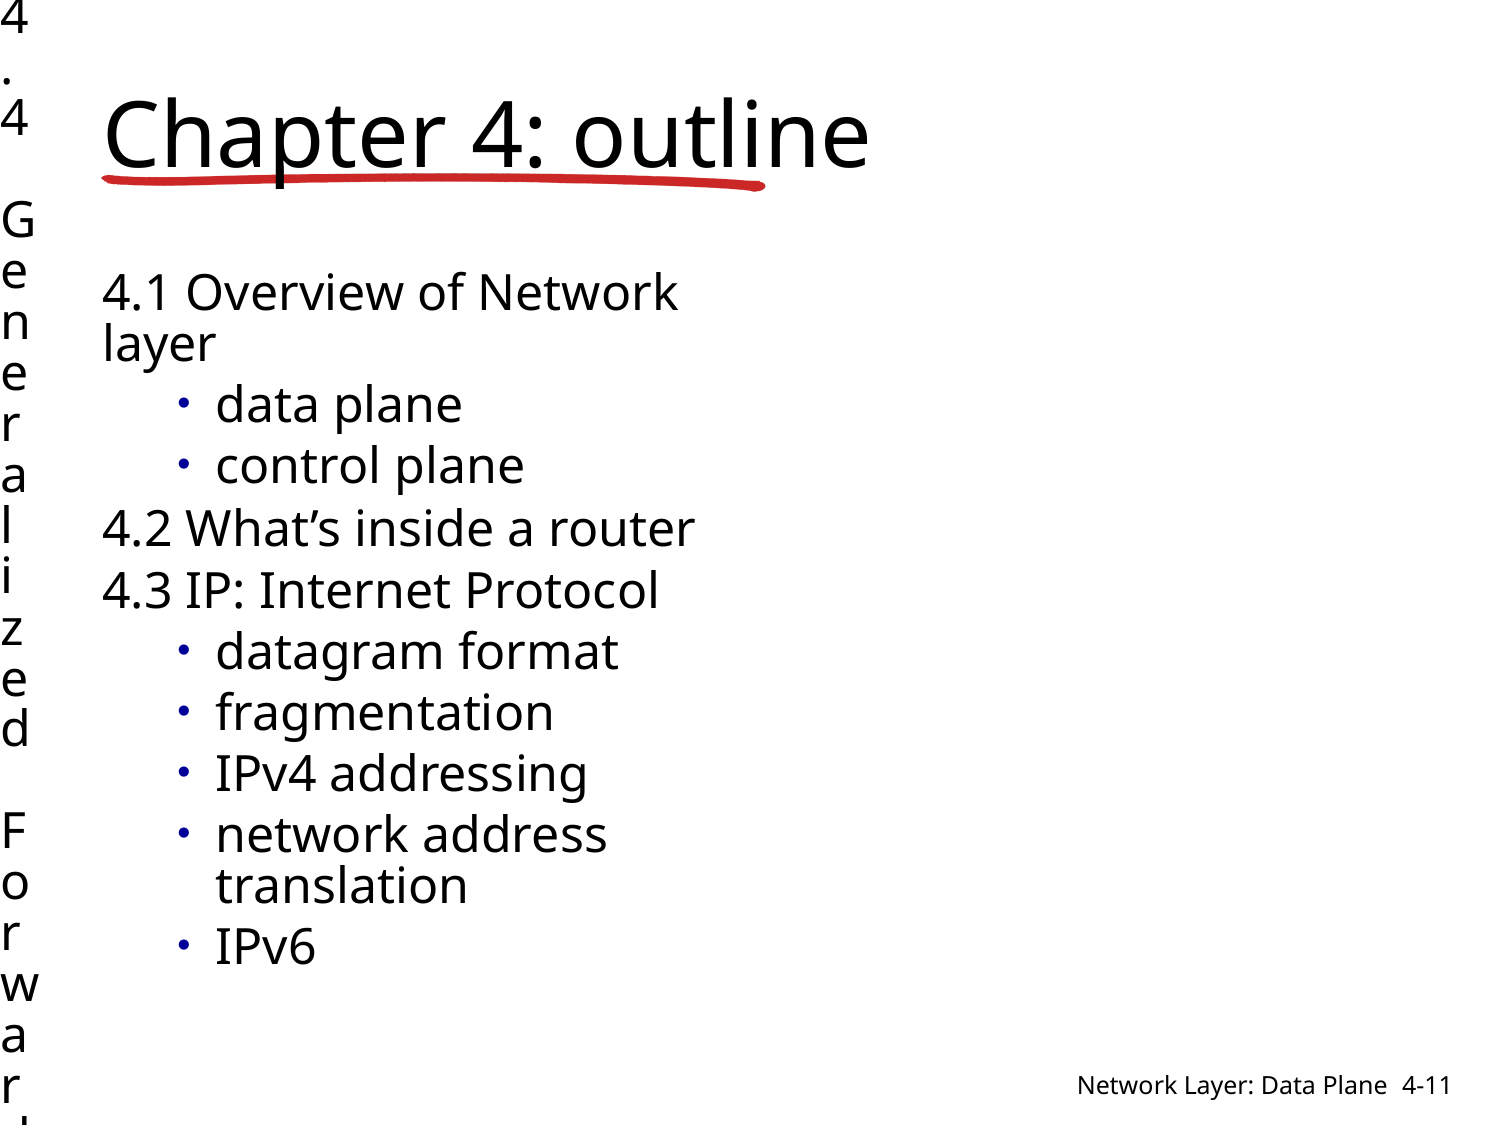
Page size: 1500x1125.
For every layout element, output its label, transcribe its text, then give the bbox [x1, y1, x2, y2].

list 4.1 Overview of Network layer data plane control plane 4.2 What’s inside a router 4.3 IP: Internet Protocol datagram format fragmentation IPv4 addressing network address translation IPv6 [87, 262, 724, 1025]
text_box Chapter 4: outline [87, 37, 1363, 225]
slide_number 4-13 [1387, 1062, 1480, 1107]
footer Network Layer: Data Plane [1045, 1062, 1404, 1102]
